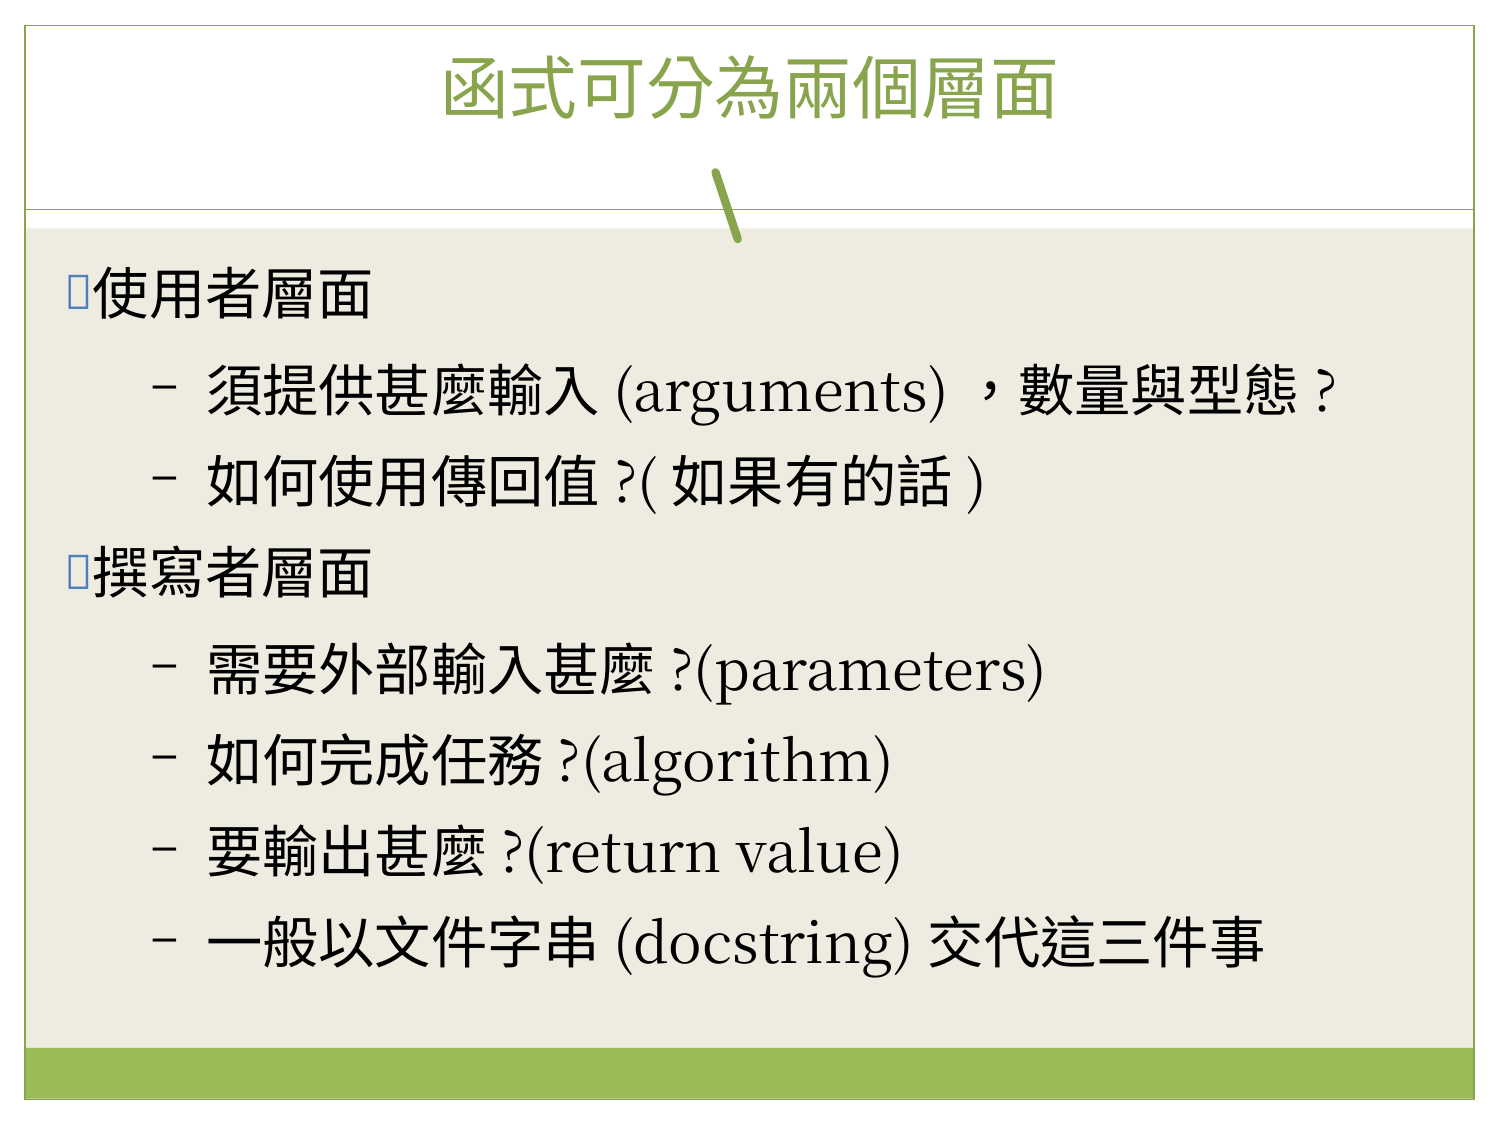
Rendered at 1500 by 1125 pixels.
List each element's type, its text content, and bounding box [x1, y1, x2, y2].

title 函式可分為兩個層面 [49, 37, 1450, 162]
list 使用者層面 須提供甚麼輸入(arguments)，數量與型態? 如何使用傳回值?(如果有的話) 撰寫者層面 需要外部輸入甚麼?(parameters) 如何完成任務?(algorithm) 要輸出甚麼?(return value) 一般以文件字串(docstring)交代這三件事 [49, 250, 1445, 1047]
